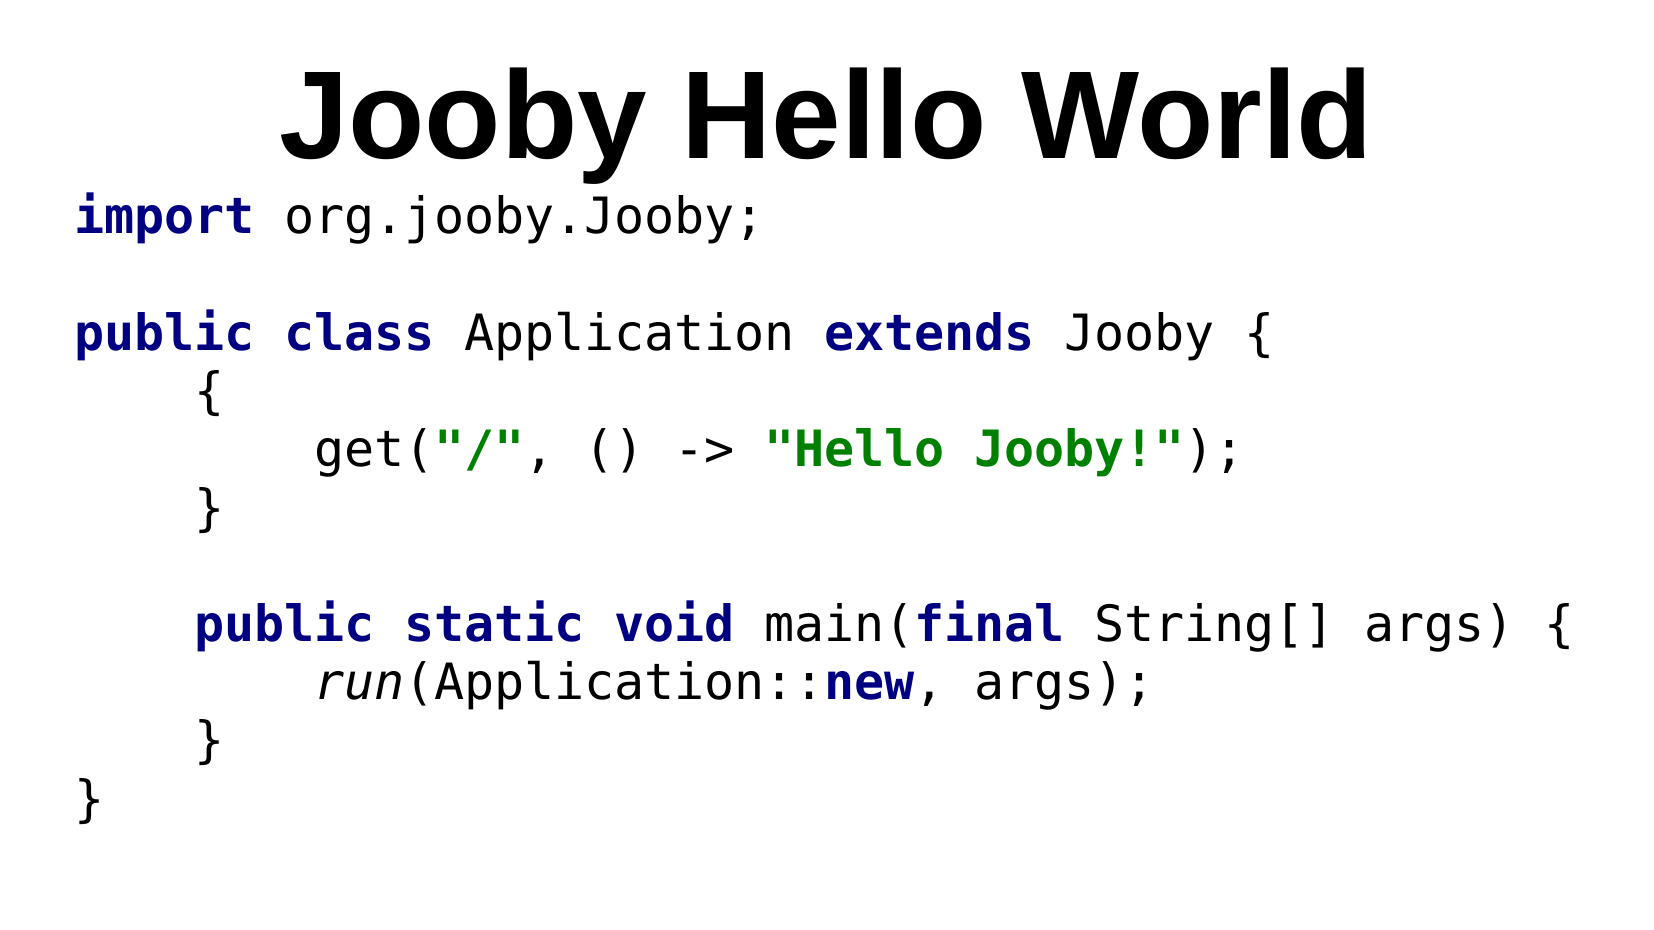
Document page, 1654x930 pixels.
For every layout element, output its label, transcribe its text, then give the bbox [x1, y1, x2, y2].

title Jooby Hello World [82, 37, 1571, 179]
text_box import org.jooby.Jooby; public class Application extends Jooby { { get("/", () -> "Hello Jooby!"); } public static void main(final String[] args) { run(Application::new, args); } } [59, 179, 1605, 894]
